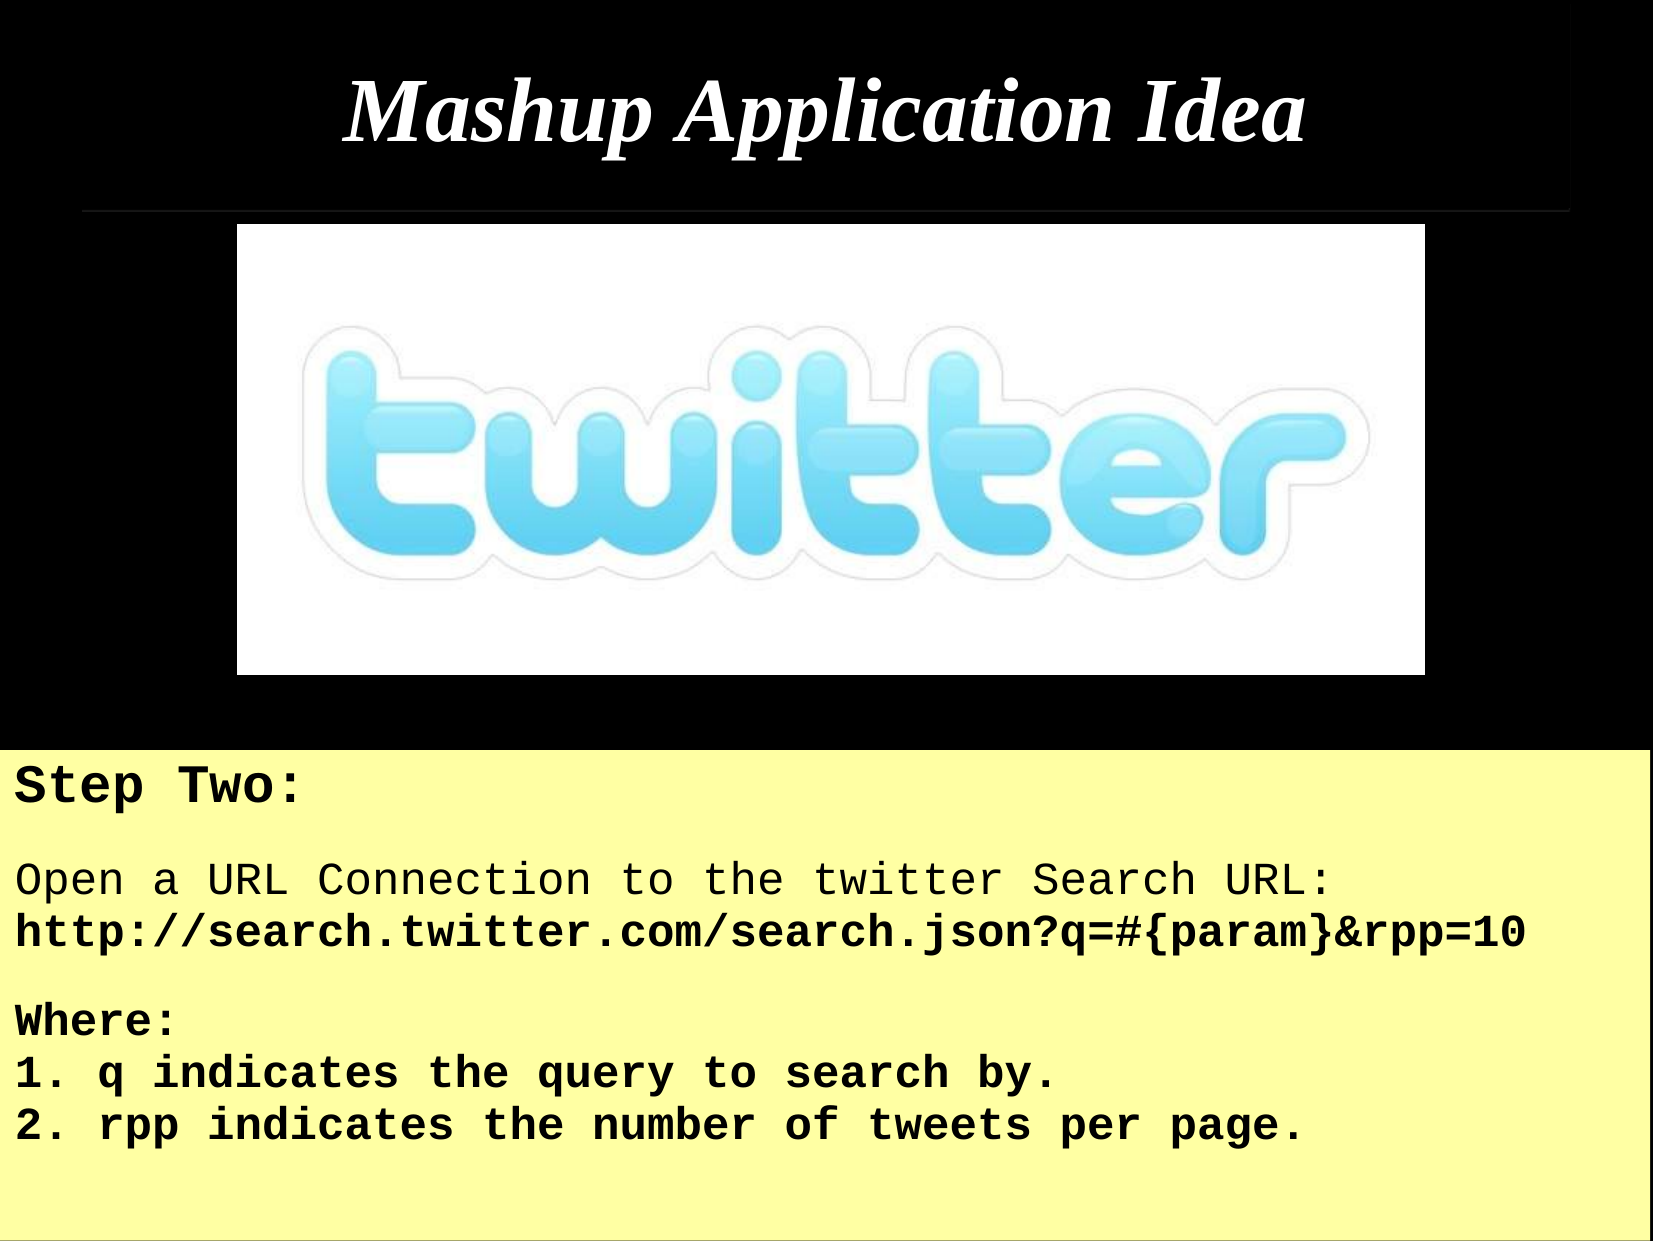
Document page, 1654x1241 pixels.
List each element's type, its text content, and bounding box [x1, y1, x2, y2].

picture [237, 224, 1426, 676]
text_box Step Two: Open a URL Connection to the twitter Search URL: http://search.twitter.com/search.json?q=#{param}&rpp=10 Where: 1. q indicates the query to search by. 2. rpp indicates the number of tweets per page. [0, 750, 1651, 1241]
title Mashup Application Idea [82, 0, 1571, 208]
